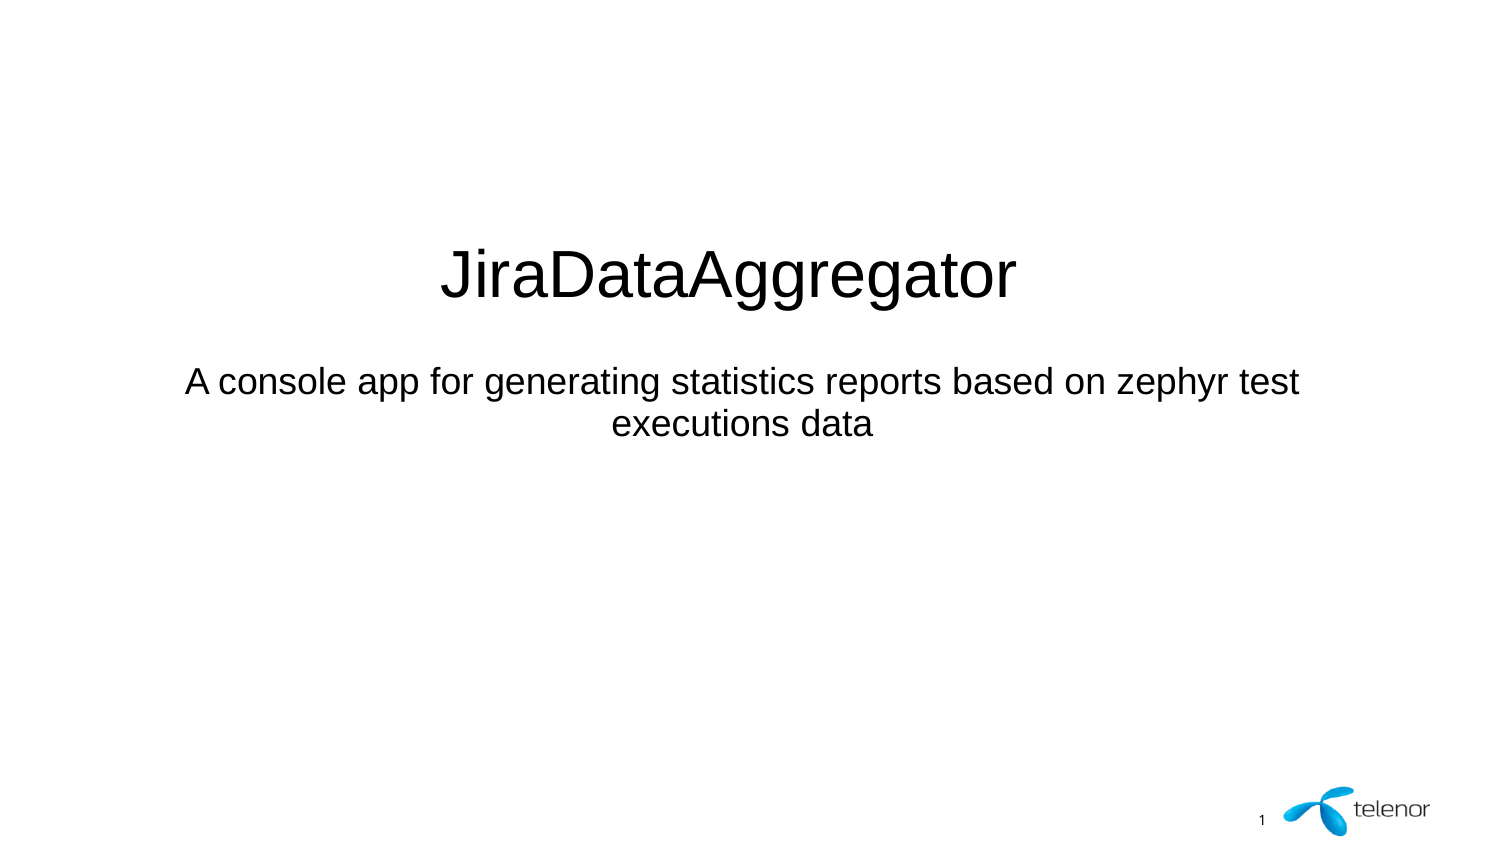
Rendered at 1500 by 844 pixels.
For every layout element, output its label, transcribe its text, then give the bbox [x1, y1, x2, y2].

subtitle JiraDataAggregator [49, 195, 1411, 353]
picture [1277, 782, 1430, 844]
text_box A console app for generating statistics reports based on zephyr test executions data [90, 352, 1396, 452]
